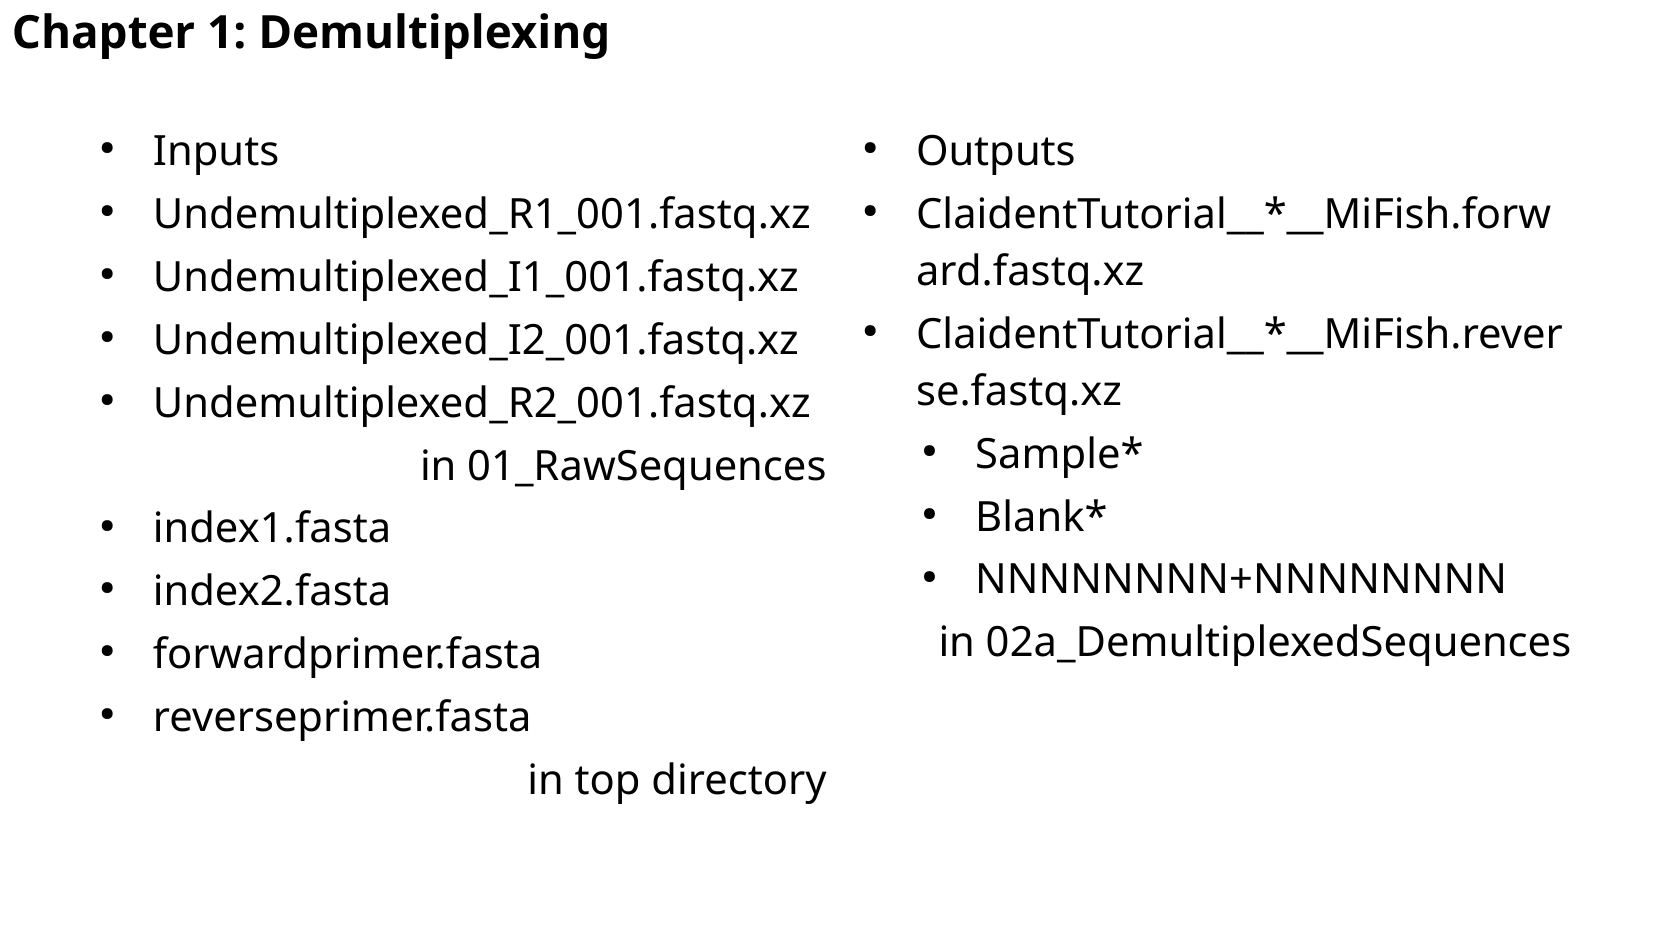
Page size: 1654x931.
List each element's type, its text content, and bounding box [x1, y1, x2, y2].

list Inputs Undemultiplexed_R1_001.fastq.xz Undemultiplexed_I1_001.fastq.xz Undemultiplexed_I2_001.fastq.xz Undemultiplexed_R2_001.fastq.xz in 01_RawSequences index1.fasta index2.fasta forwardprimer.fasta reverseprimer.fasta in top directory [82, 120, 827, 810]
list Outputs ClaidentTutorial__*__MiFish.forward.fastq.xz ClaidentTutorial__*__MiFish.reverse.fastq.xz Sample* Blank* NNNNNNNN+NNNNNNNN in 02a_DemultiplexedSequences [845, 120, 1572, 759]
title Chapter 1: Demultiplexing [11, 0, 1642, 130]
